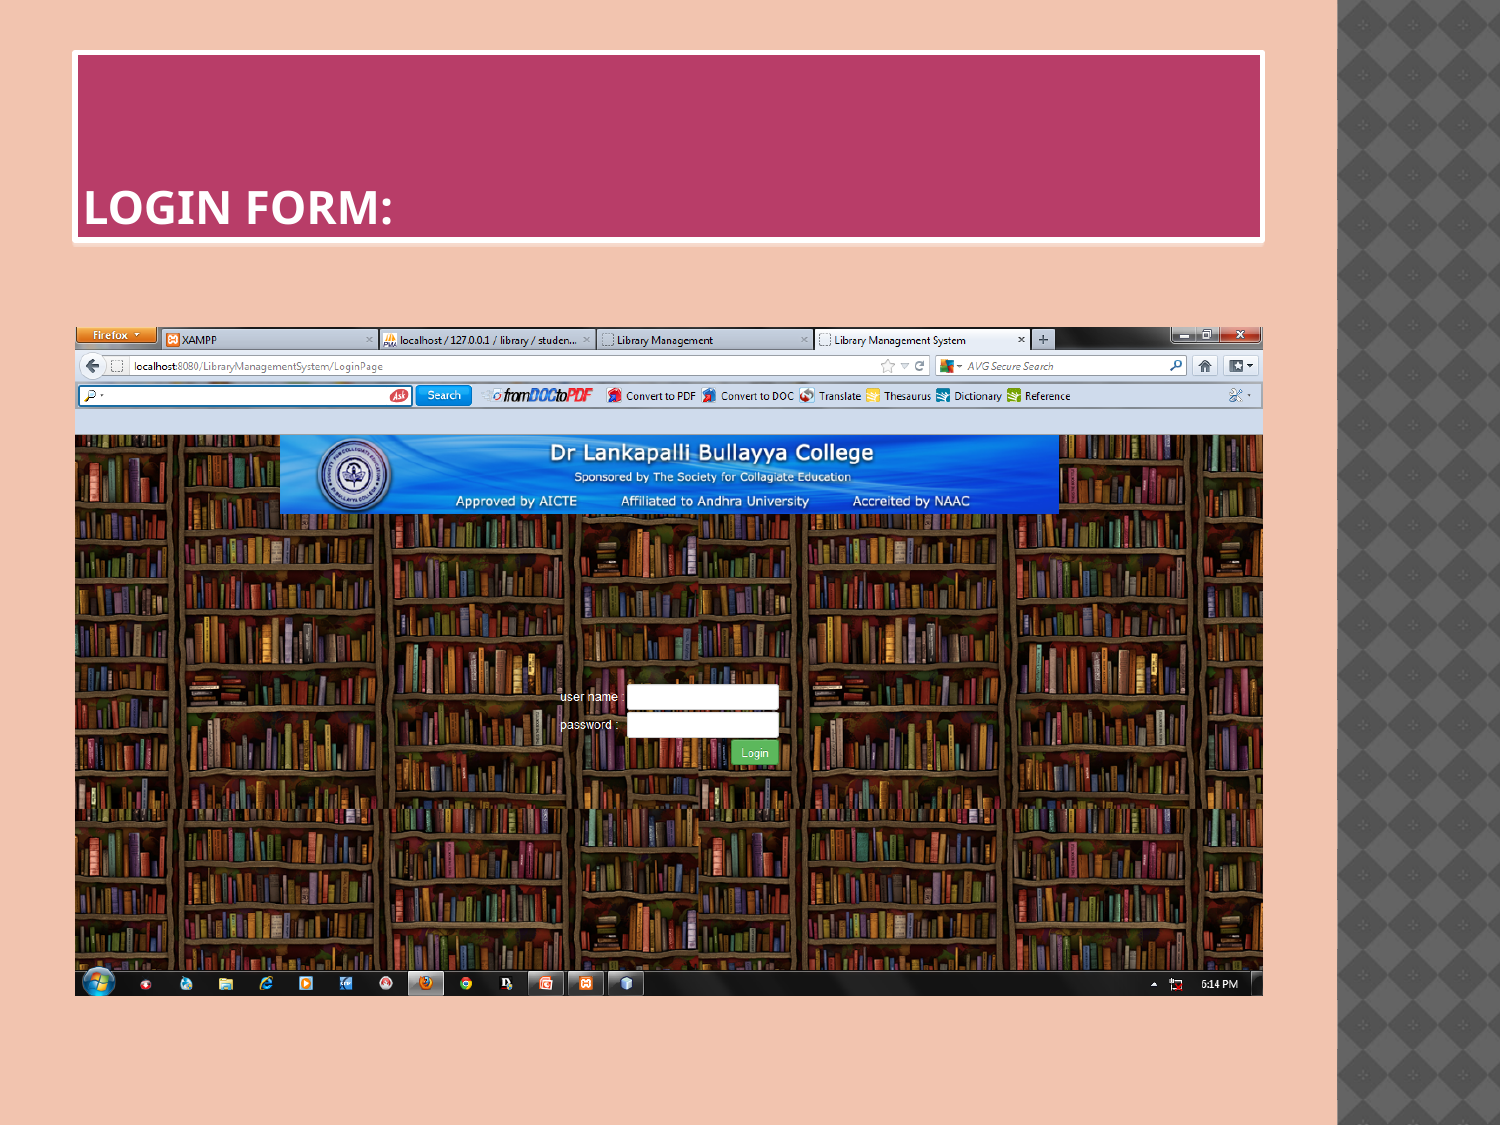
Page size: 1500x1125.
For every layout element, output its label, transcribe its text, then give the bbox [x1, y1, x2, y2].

picture [1337, 0, 1500, 1125]
picture [75, 327, 1263, 996]
title LOGIN FORM: [75, 52, 1263, 240]
